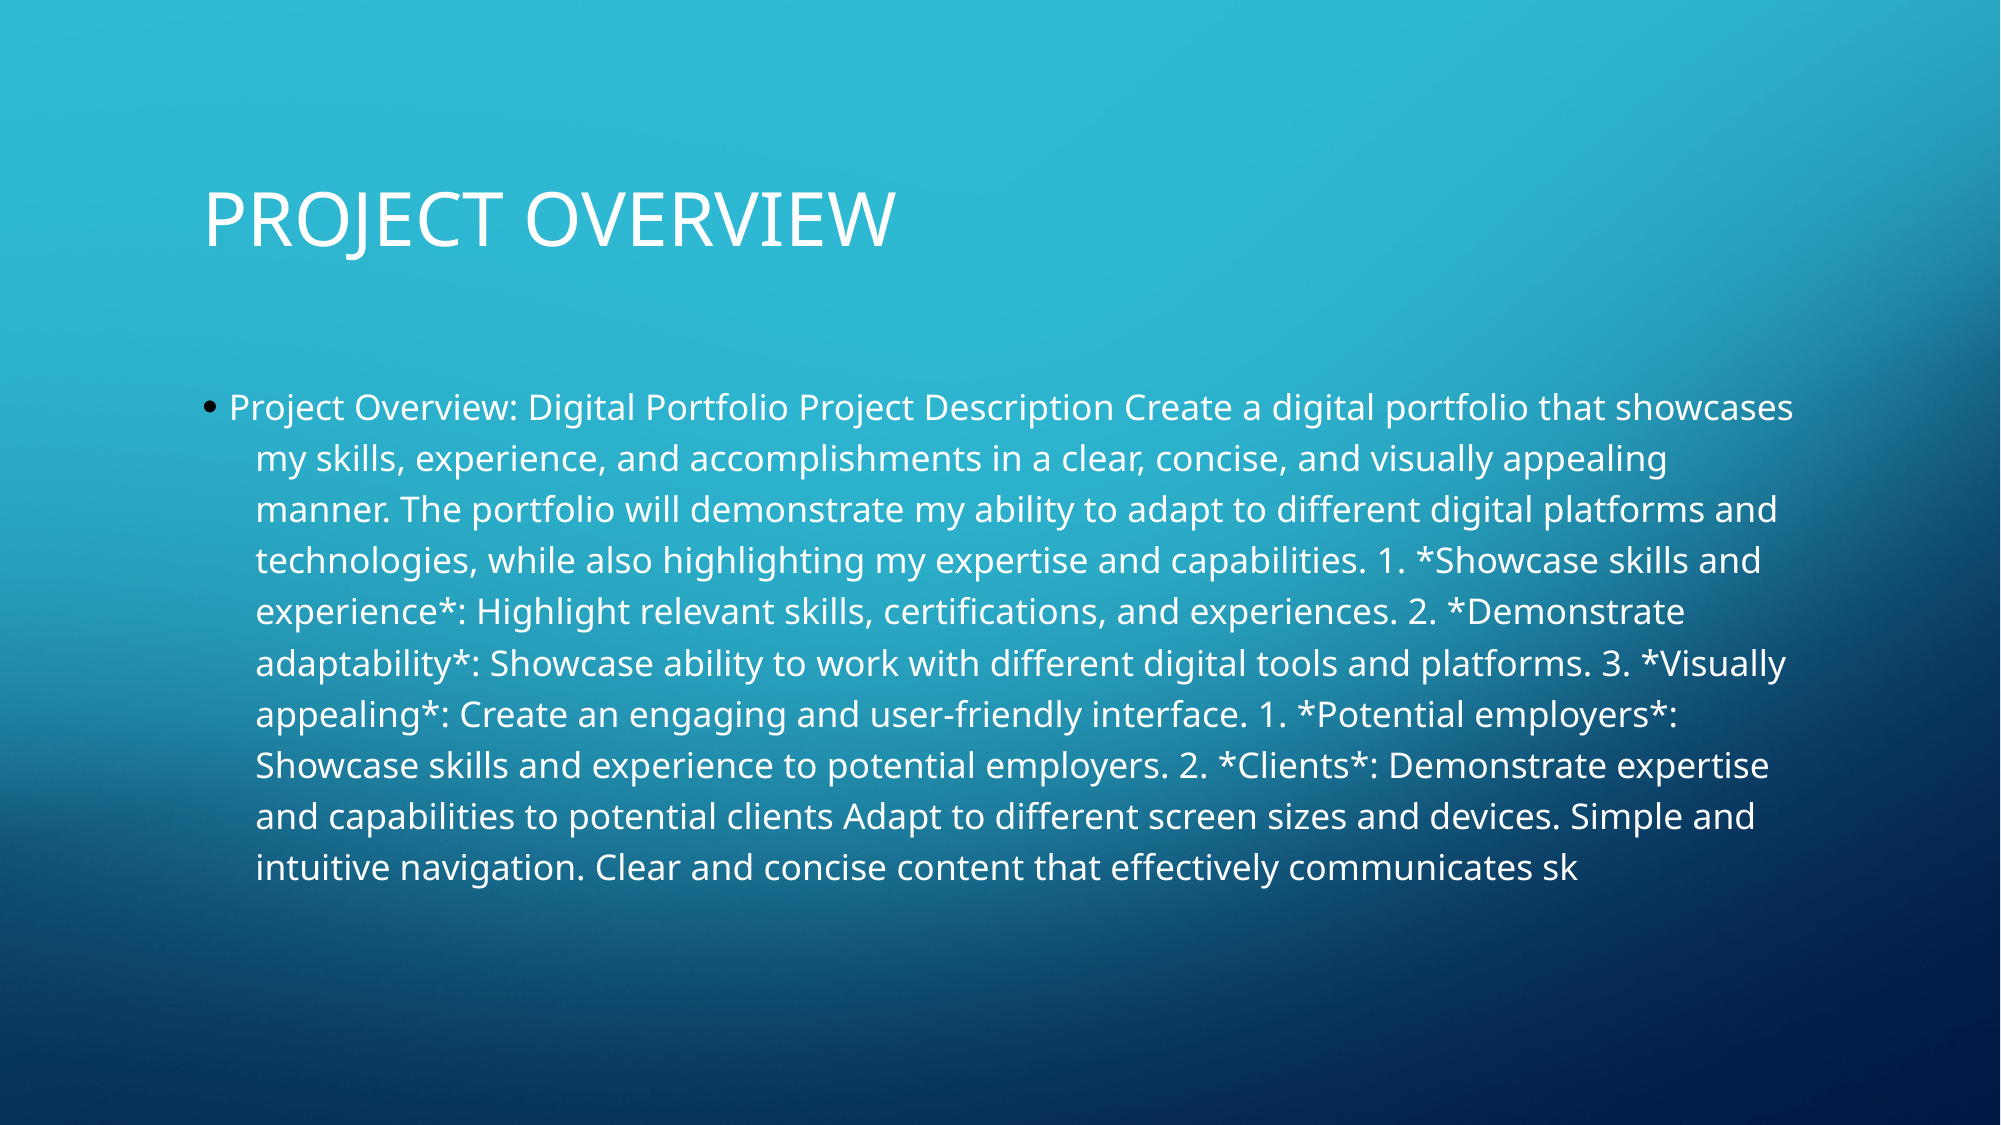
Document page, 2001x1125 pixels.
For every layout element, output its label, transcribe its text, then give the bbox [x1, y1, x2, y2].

list Project Overview: Digital Portfolio Project Description Create a digital portfolio that showcases my skills, experience, and accomplishments in a clear, concise, and visually appealing manner. The portfolio will demonstrate my ability to adapt to different digital platforms and technologies, while also highlighting my expertise and capabilities. 1. *Showcase skills and experience*: Highlight relevant skills, certifications, and experiences. 2. *Demonstrate adaptability*: Showcase ability to work with different digital tools and platforms. 3. *Visually appealing*: Create an engaging and user-friendly interface. 1. *Potential employers*: Showcase skills and experience to potential employers. 2. *Clients*: Demonstrate expertise and capabilities to potential clients Adapt to different screen sizes and devices. Simple and intuitive navigation. Clear and concise content that effectively communicates sk [187, 369, 1813, 951]
title PROJECT OVERVIEW [187, 101, 1813, 344]
